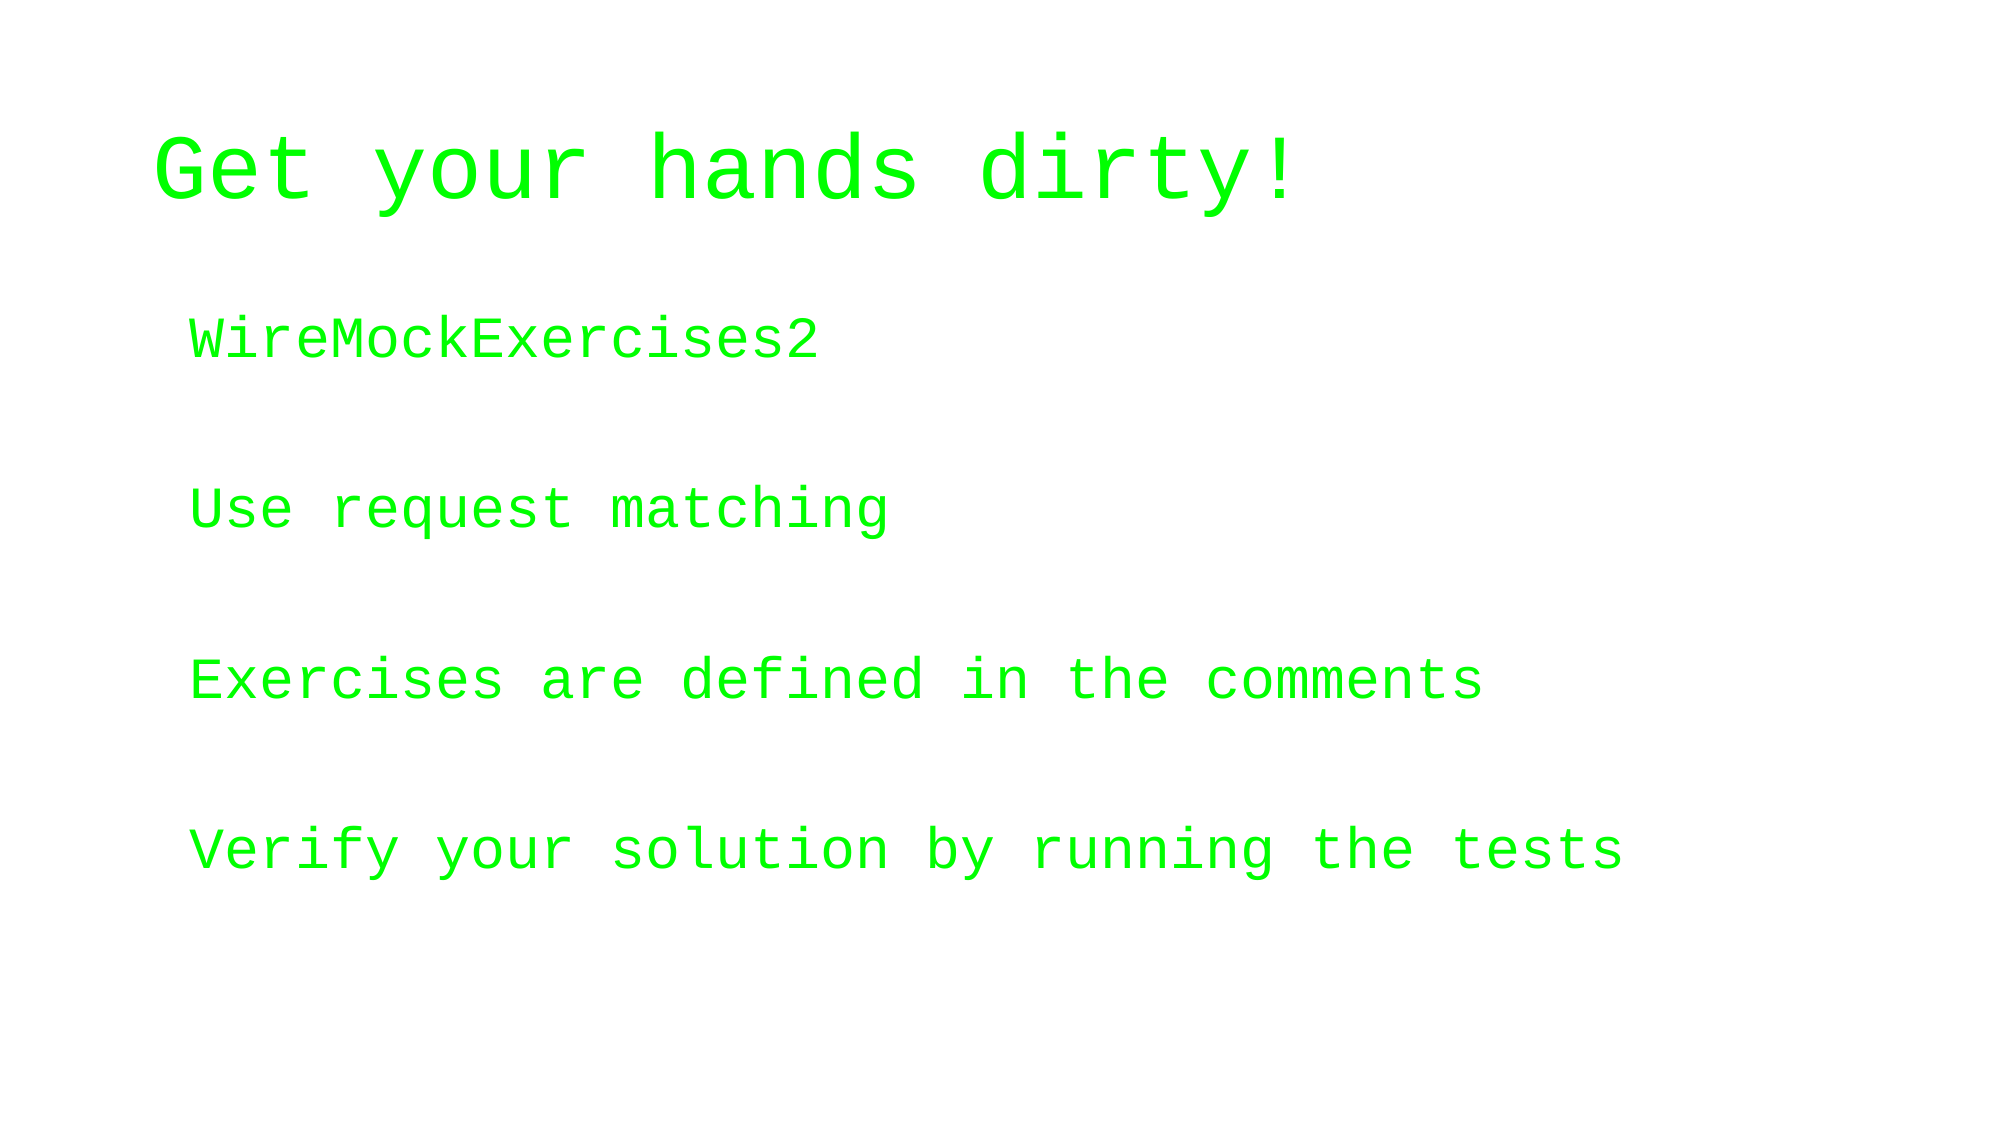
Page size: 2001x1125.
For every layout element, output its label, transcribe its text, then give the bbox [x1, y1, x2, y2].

title Get your hands dirty! [137, 59, 1863, 278]
list WireMockExercises2 Use request matching Exercises are defined in the comments Verify your solution by running the tests [137, 299, 1863, 1014]
